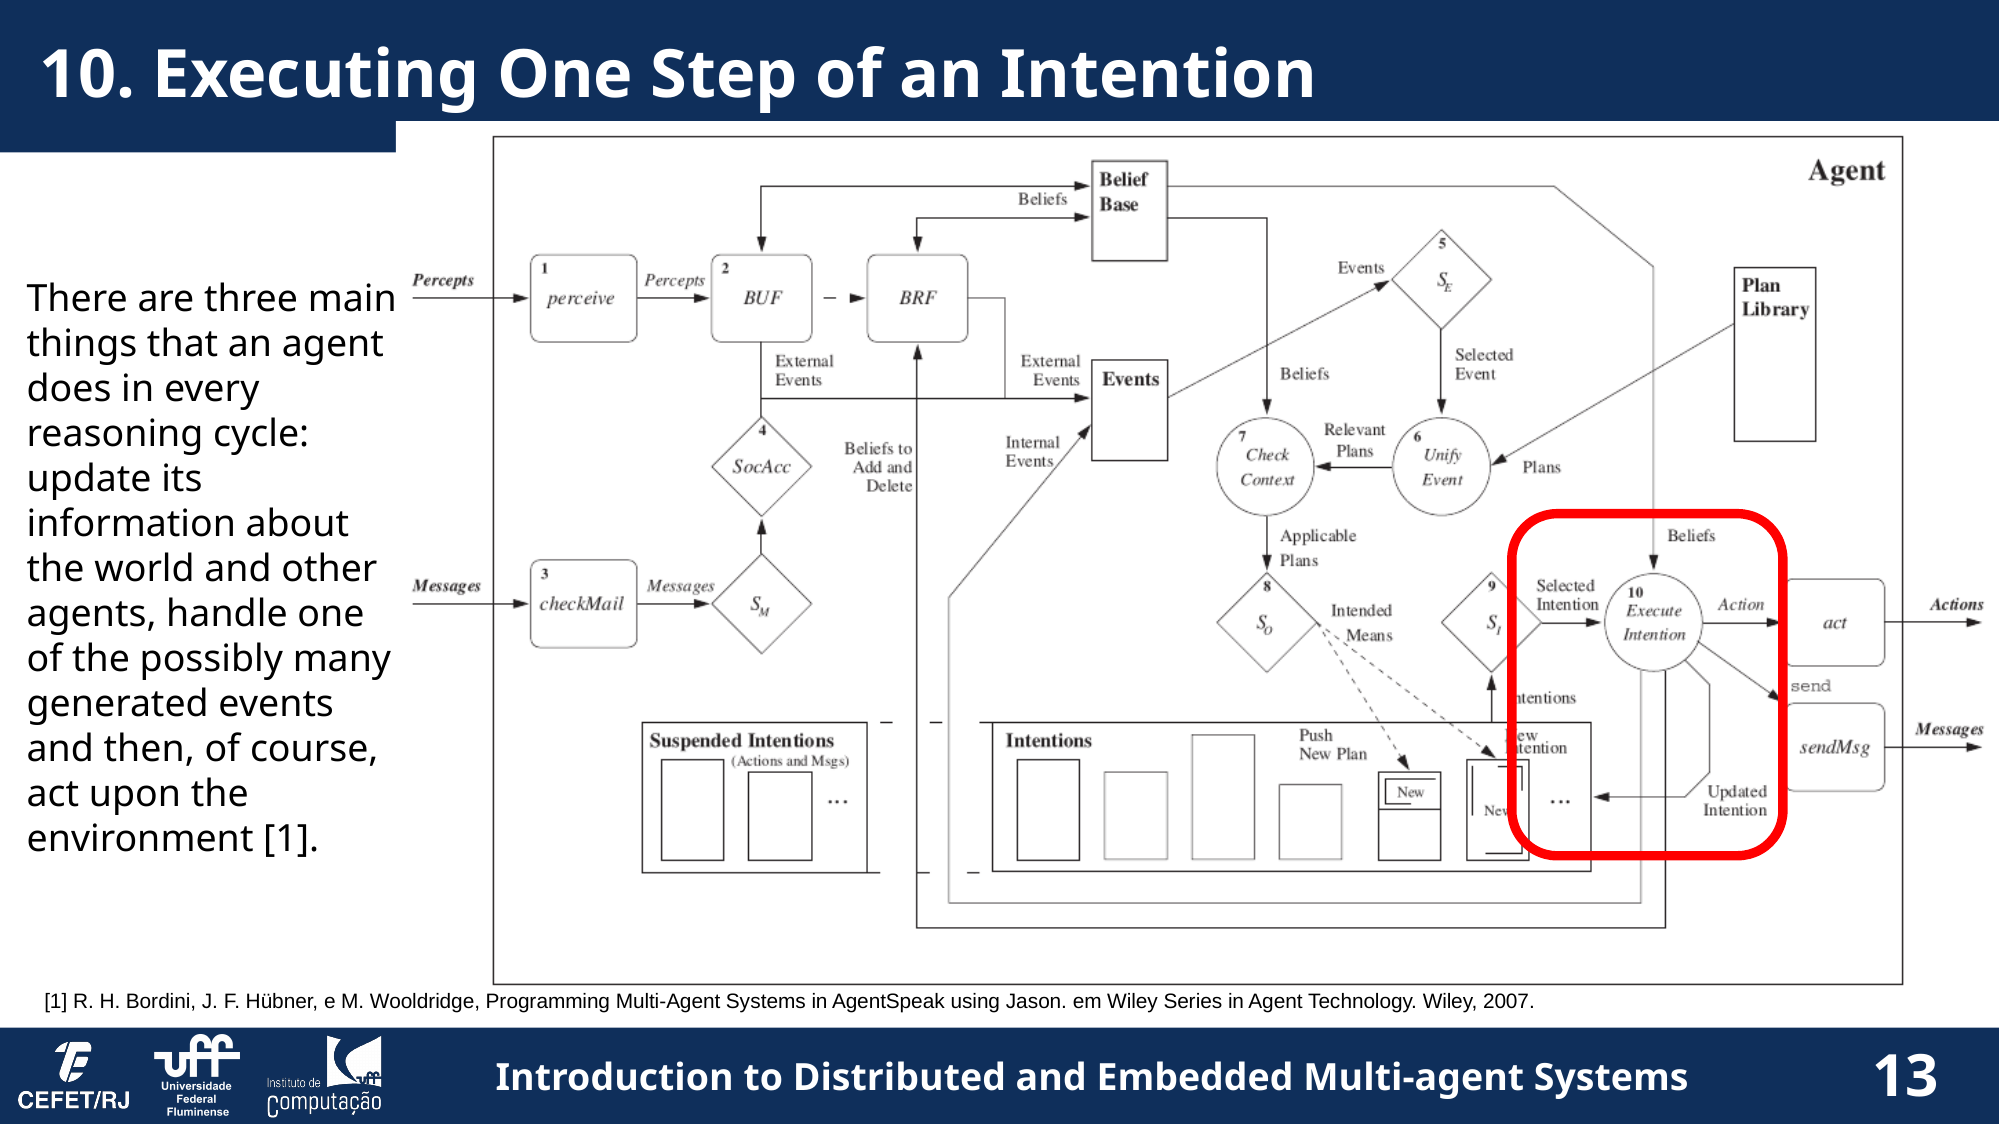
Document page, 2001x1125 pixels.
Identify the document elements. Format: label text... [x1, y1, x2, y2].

picture [18, 1021, 129, 1125]
text_box [1] R. H. Bordini, J. F. Hübner, e M. Wooldridge, Programming Multi-Agent Systems in AgentSpeak using Jason. em Wiley Series in Agent Technology. Wiley, 2007. [29, 980, 1978, 1018]
text_box 10. Executing One Step of an Intention [25, 23, 1999, 119]
picture [265, 1033, 383, 1118]
picture [153, 1033, 241, 1121]
picture [395, 121, 2000, 987]
text_box There are three main things that an agent does in every reasoning cycle: update its information about the world and other agents, handle one of the possibly many generated events and then, of course, act upon the environment [1]. [11, 266, 425, 867]
